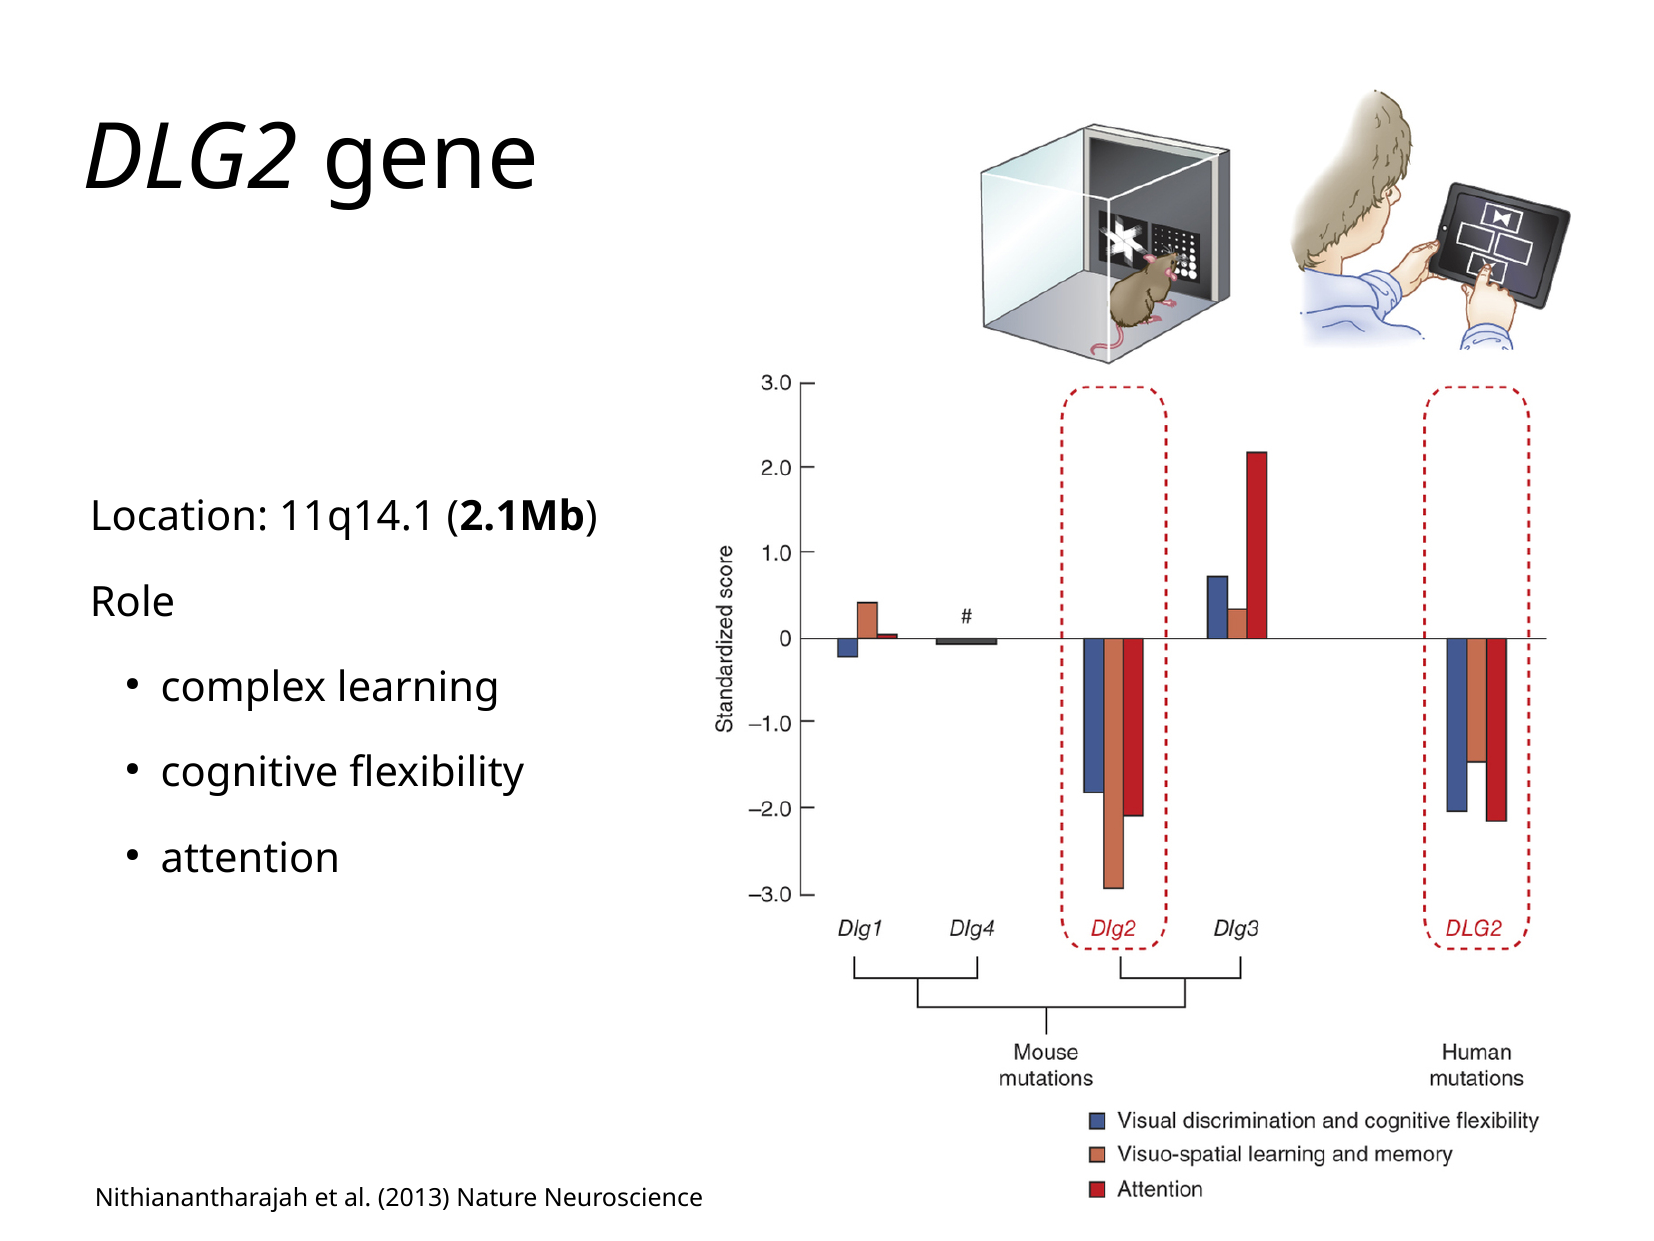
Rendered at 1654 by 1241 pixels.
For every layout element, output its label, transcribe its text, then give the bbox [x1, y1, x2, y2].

title DLG2 gene [82, 49, 1571, 257]
text_box Location: 11q14.1 (2.1Mb) Role complex learning cognitive flexibility attention [75, 450, 571, 917]
picture [715, 89, 1571, 1198]
text_box Nithianantharajah et al. (2013) Nature Neuroscience [80, 1171, 647, 1218]
